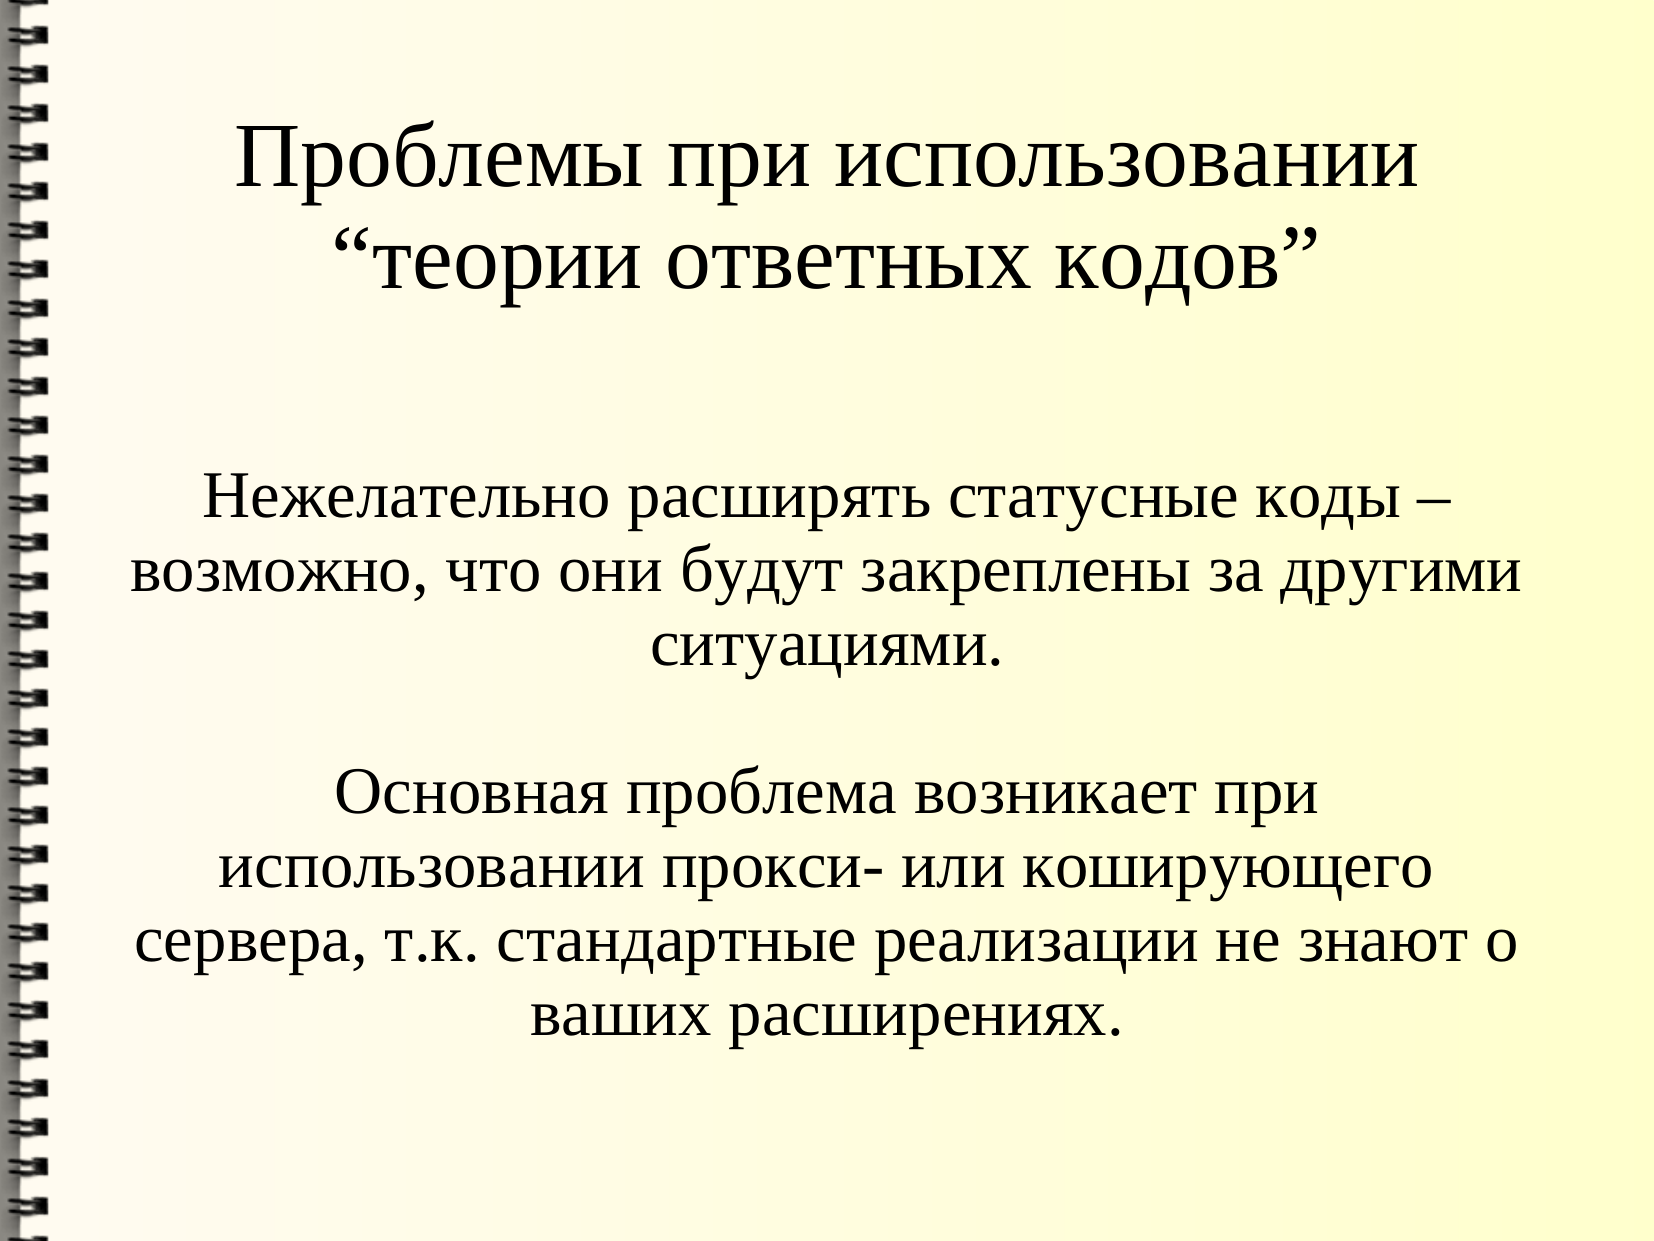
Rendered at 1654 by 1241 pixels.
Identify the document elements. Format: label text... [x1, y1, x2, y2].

title Проблемы при использовании “теории ответных кодов” [121, 102, 1534, 311]
picture [0, 0, 1654, 1241]
subtitle Нежелательно расширять статусные коды – возможно, что они будут закреплены за другими ситуациями. Основная проблема возникает при использовании прокси- или коширующего сервера, т.к. стандартные реализации не знают о ваших расширениях. [121, 344, 1534, 1164]
